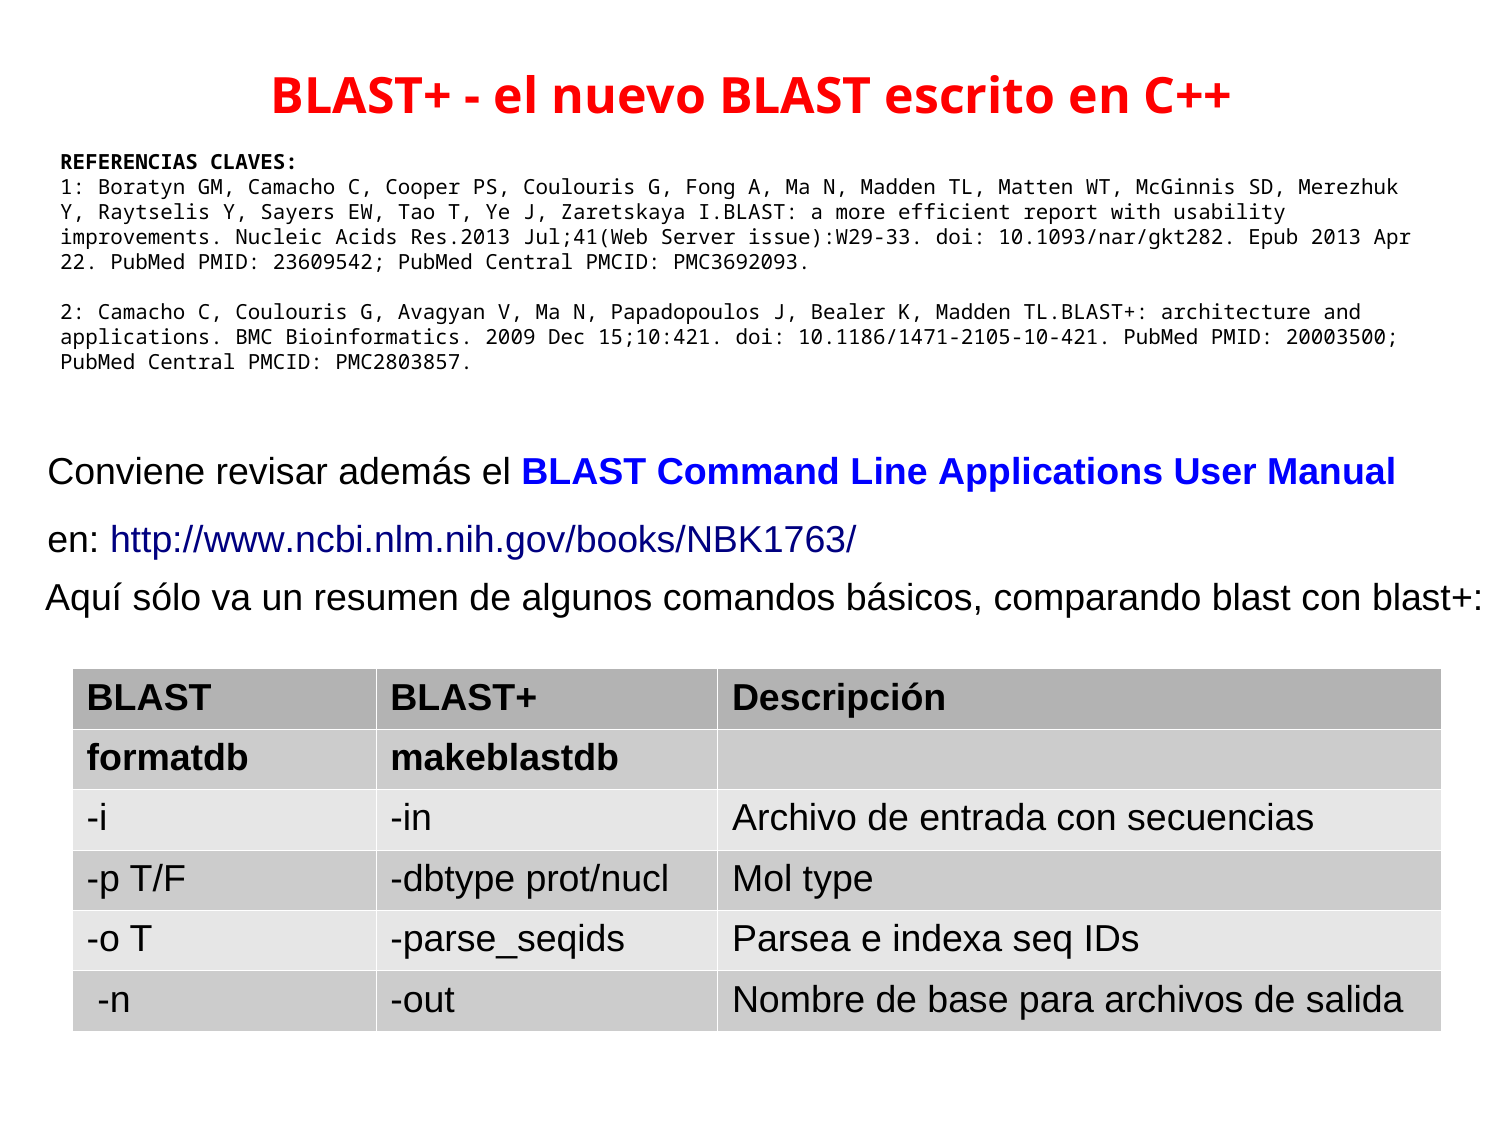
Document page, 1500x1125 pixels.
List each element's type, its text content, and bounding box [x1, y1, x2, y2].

table_header BLAST+ [377, 669, 717, 729]
table_cell -n [73, 971, 376, 1031]
text_box Conviene revisar además el BLAST Command Line Applications User Manual en: http://www.ncbi.nlm.nih.gov/books/NBK1763/ [32, 417, 1458, 565]
table_cell makeblastdb [377, 730, 717, 789]
text_box Aquí sólo va un resumen de algunos comandos básicos, comparando blast con blast+: [30, 565, 1500, 626]
table_cell -parse_seqids [377, 911, 717, 970]
table_header BLAST [73, 669, 376, 729]
table_cell [718, 730, 1441, 789]
table_cell -dbtype prot/nucl [377, 851, 717, 910]
table_cell -out [377, 971, 717, 1031]
table_cell formatdb [73, 730, 376, 789]
table_cell -in [377, 790, 717, 850]
table_header Descripción [718, 669, 1441, 729]
table_cell Nombre de base para archivos de salida [718, 971, 1441, 1031]
table_cell Archivo de entrada con secuencias [718, 790, 1441, 850]
table_cell -p T/F [73, 851, 376, 910]
title BLAST+ - el nuevo BLAST escrito en C++ [76, 0, 1427, 141]
text_box REFERENCIAS CLAVES: 1: Boratyn GM, Camacho C, Cooper PS, Coulouris G, Fong A, Ma N, Madden TL, Matten WT, McGinnis SD, Merezhuk Y, Raytselis Y, Sayers EW, Tao T, Ye J, Zaretskaya I.BLAST: a more efficient report with usability improvements. Nucleic Acids Res.2013 Jul;41(Web Server issue):W29-33. doi: 10.1093/nar/gkt282. Epub 2013 Apr 22. PubMed PMID: 23609542; PubMed Central PMCID: PMC3692093. 2: Camacho C, Coulouris G, Avagyan V, Ma N, Papadopoulos J, Bealer K, Madden TL.BLAST+: architecture and applications. BMC Bioinformatics. 2009 Dec 15;10:421. doi: 10.1186/1471-2105-10-421. PubMed PMID: 20003500; PubMed Central PMCID: PMC2803857. [45, 141, 1441, 381]
table_cell -o T [73, 911, 376, 970]
table_cell Parsea e indexa seq IDs [718, 911, 1441, 970]
table_cell Mol type [718, 851, 1441, 910]
table_cell -i [73, 790, 376, 850]
